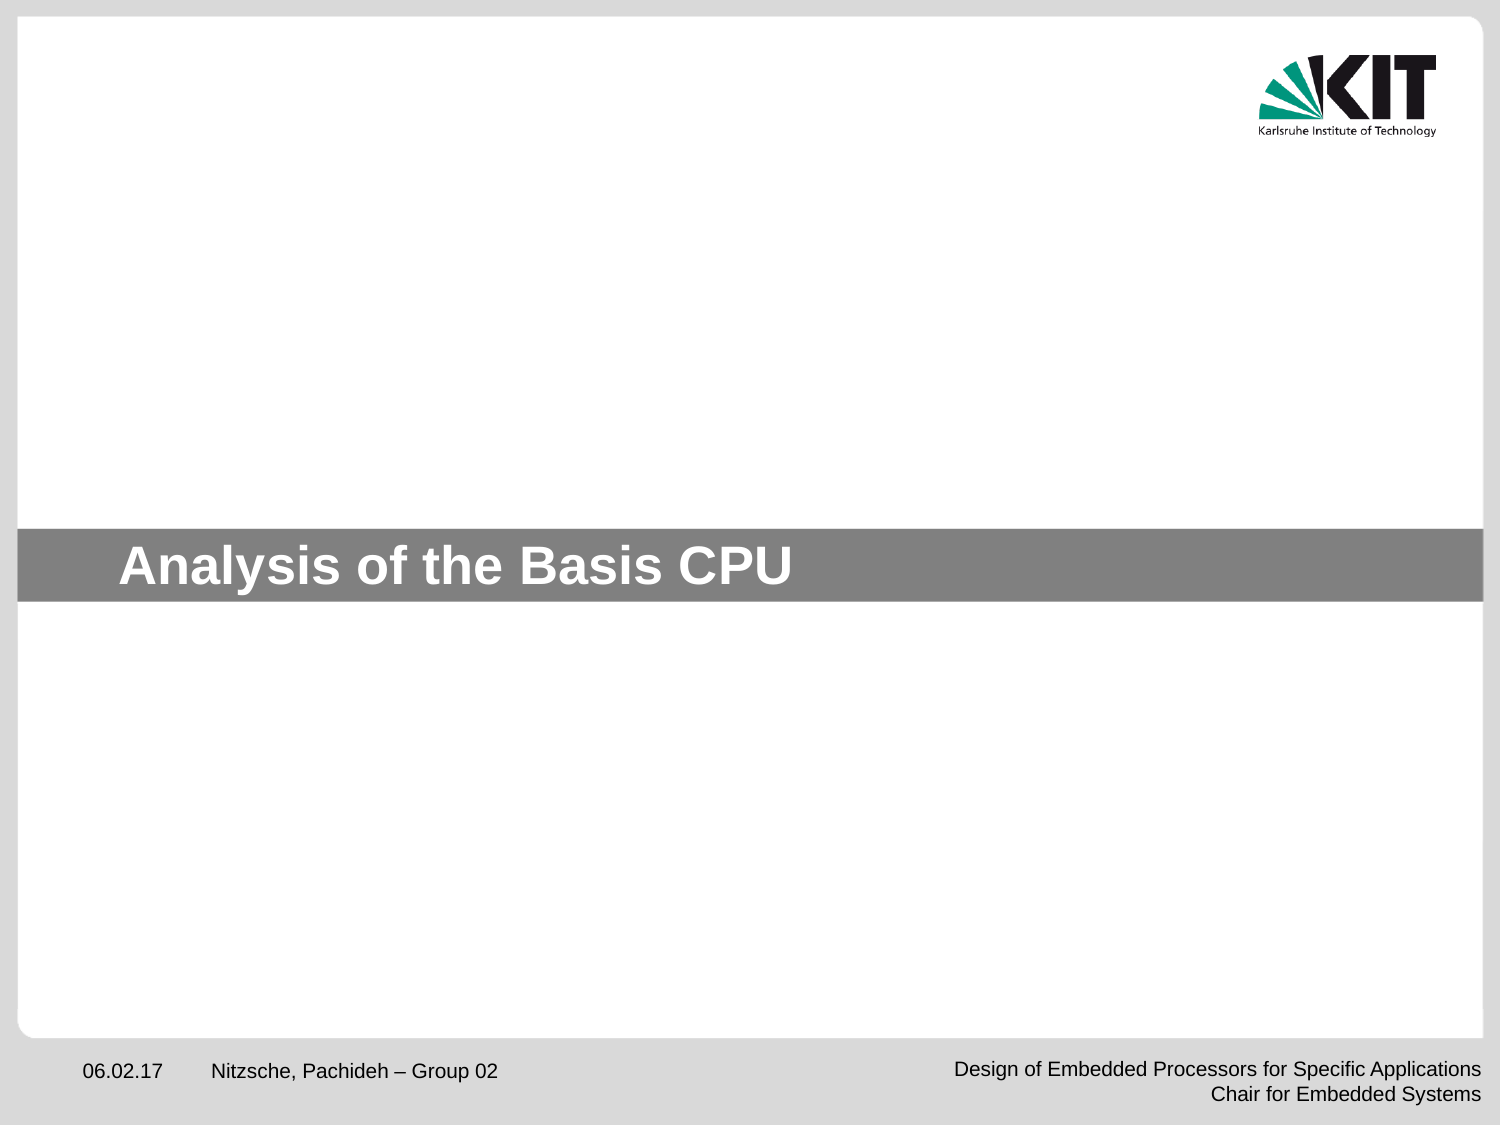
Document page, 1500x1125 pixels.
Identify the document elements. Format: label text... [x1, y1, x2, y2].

picture [0, 0, 1500, 1125]
text_box Analysis of the Basis CPU [118, 442, 1394, 595]
text_box Nitzsche, Pachideh – Group 02 [211, 1057, 957, 1117]
